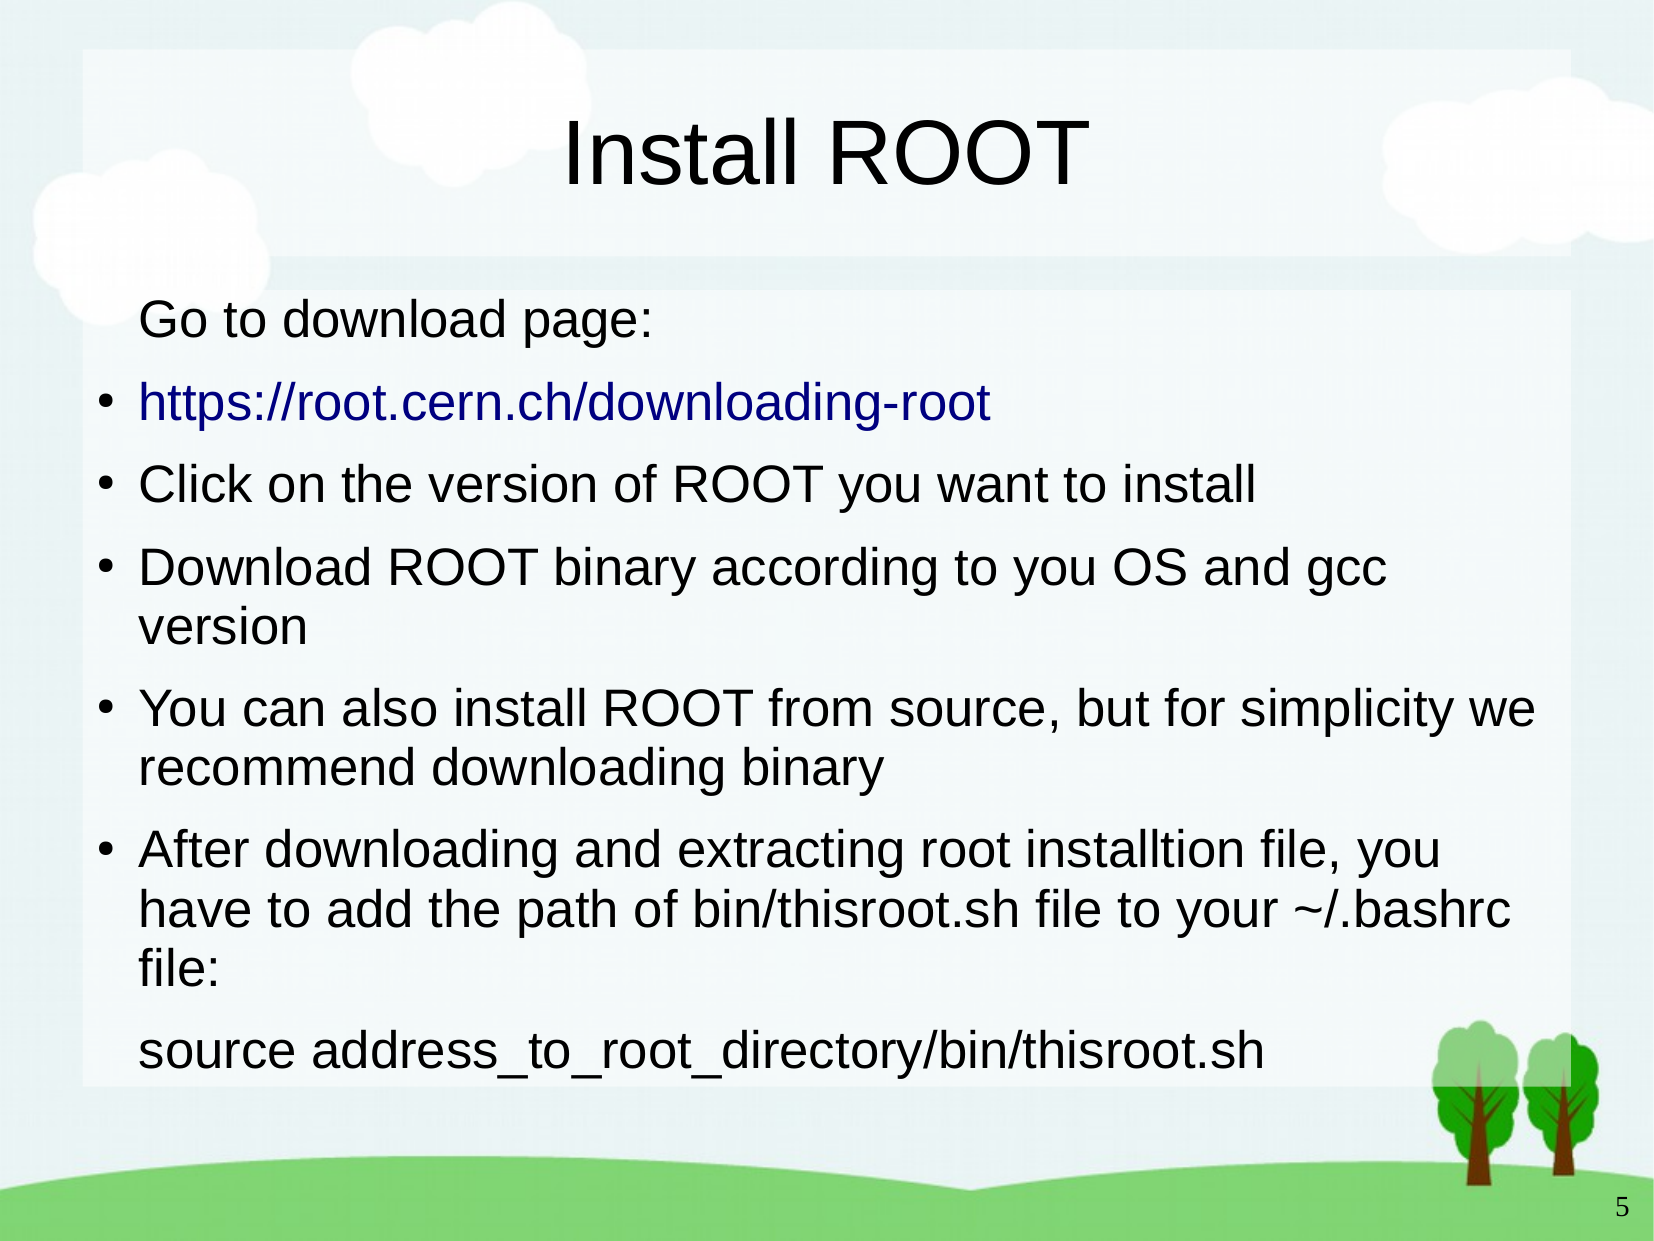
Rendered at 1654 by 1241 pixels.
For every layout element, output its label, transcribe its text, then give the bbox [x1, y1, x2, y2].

list Go to download page: https://root.cern.ch/downloading-root Click on the version of ROOT you want to install Download ROOT binary according to you OS and gcc version You can also install ROOT from source, but for simplicity we recommend downloading binary After downloading and extracting root installtion file, you have to add the path of bin/thisroot.sh file to your ~/.bashrc file: source address_to_root_directory/bin/thisroot.sh [82, 290, 1571, 1087]
picture [0, 0, 1654, 1241]
title Install ROOT [82, 49, 1571, 257]
